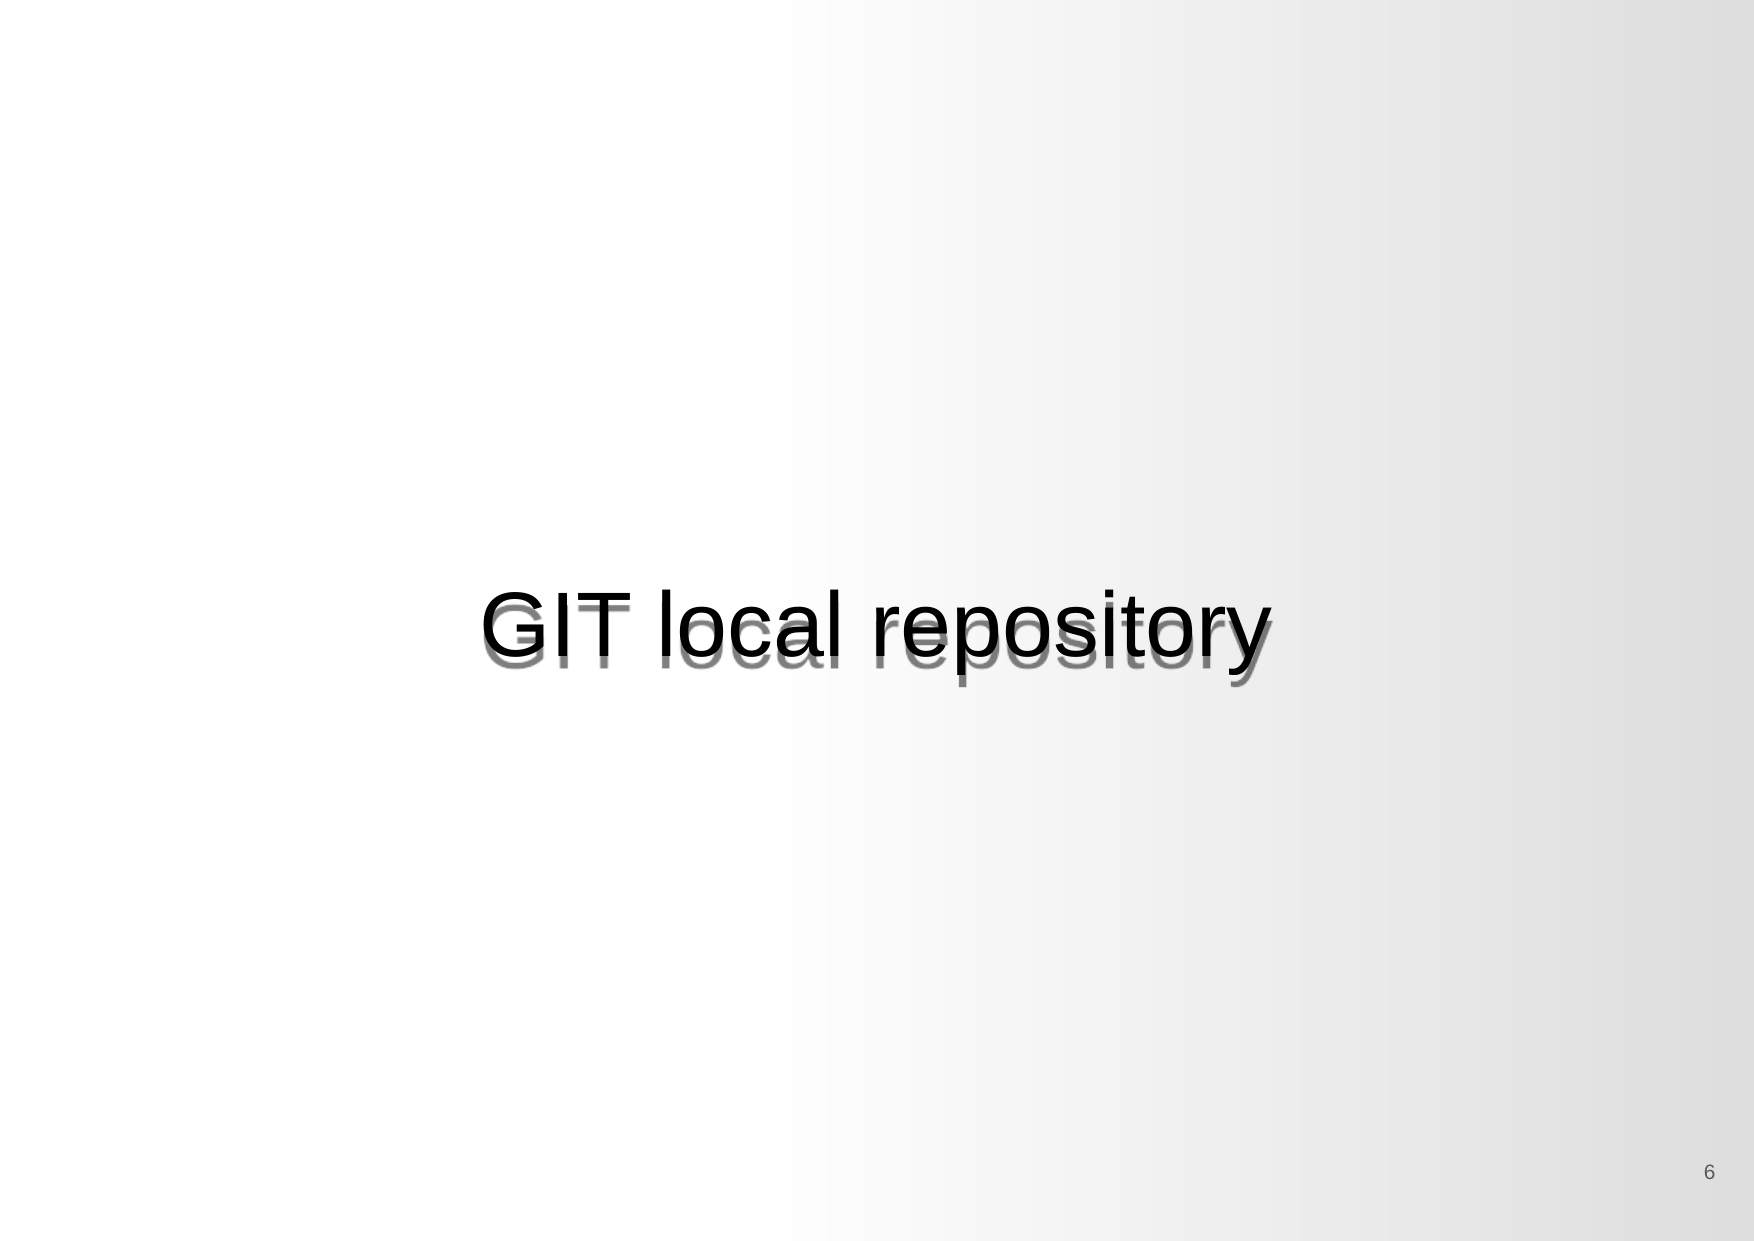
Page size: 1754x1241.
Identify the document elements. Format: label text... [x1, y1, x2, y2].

slide_number <number> [1625, 1124, 1731, 1220]
title GIT local repository [59, 518, 1695, 722]
